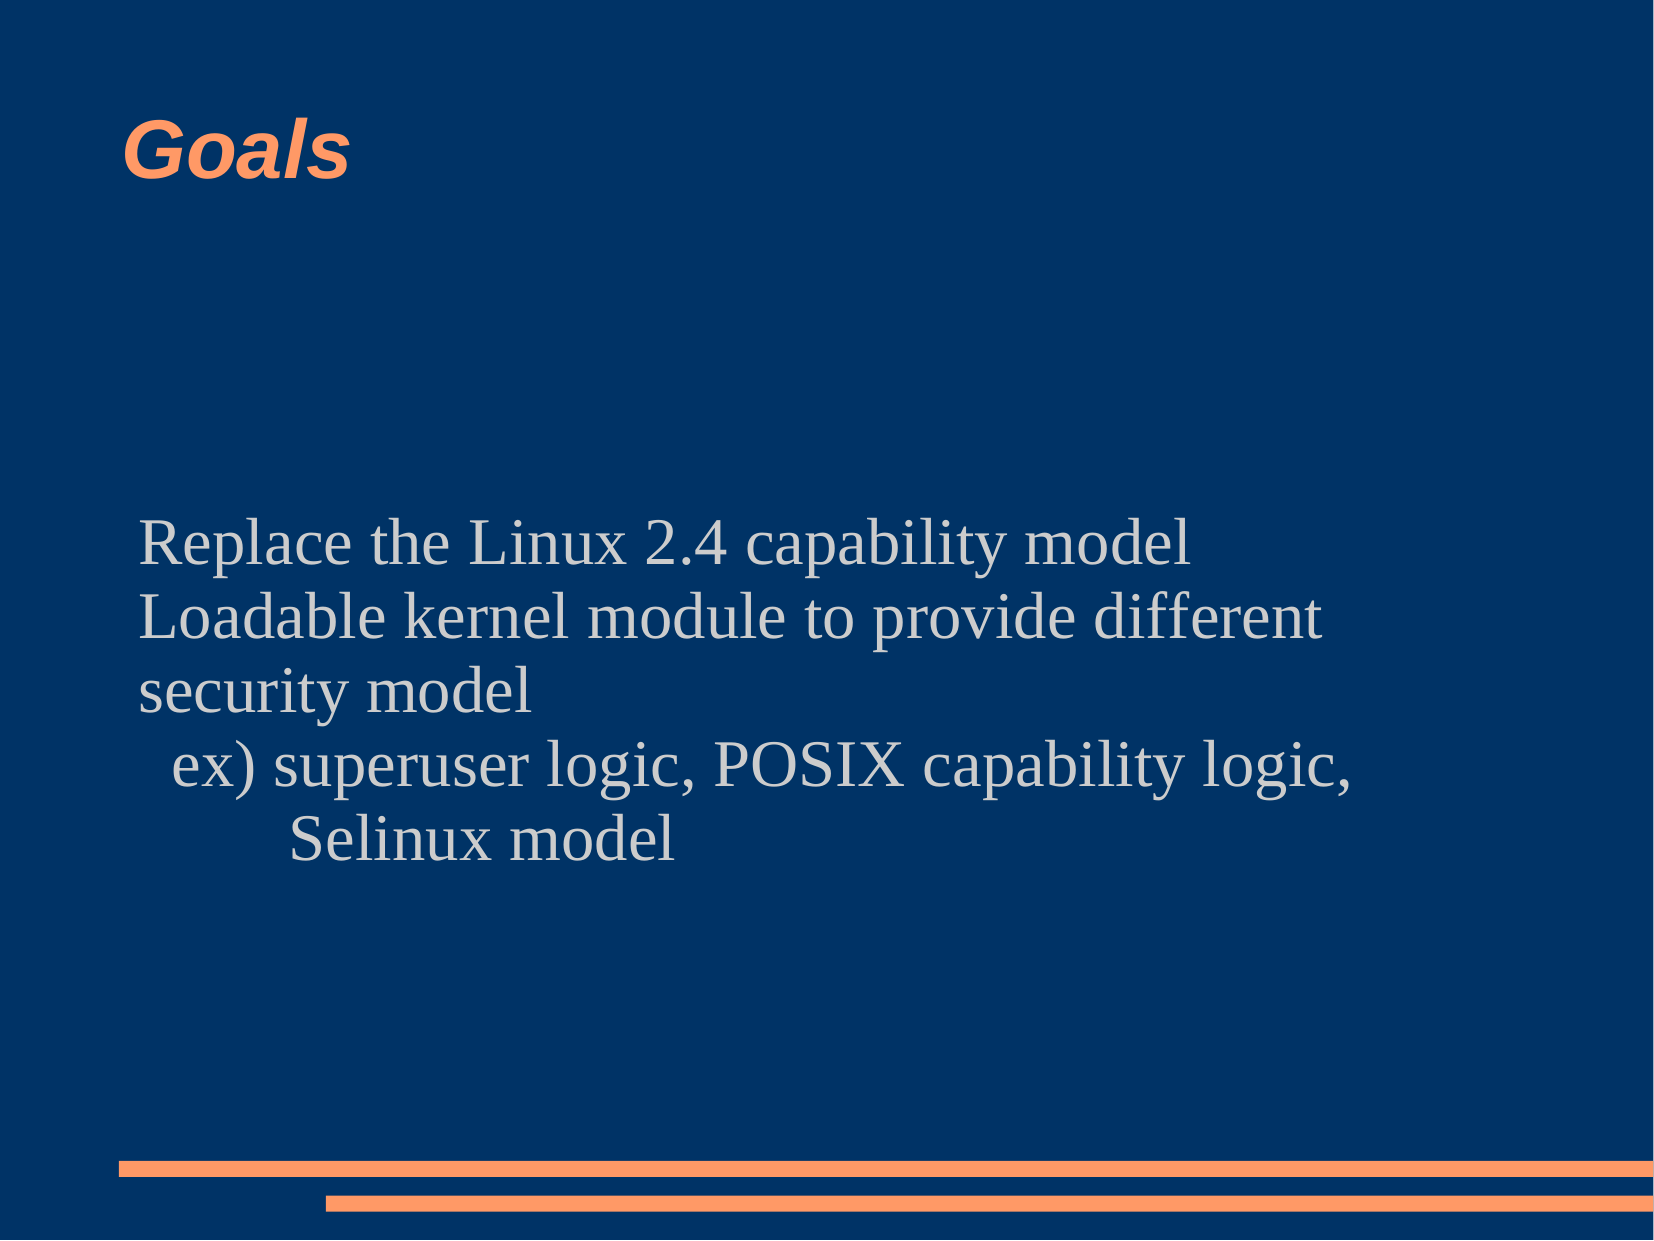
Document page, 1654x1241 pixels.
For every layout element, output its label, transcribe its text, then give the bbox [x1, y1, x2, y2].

subtitle Replace the Linux 2.4 capability model Loadable kernel module to provide different security model ex) superuser logic, POSIX capability logic, Selinux model [121, 322, 1561, 1133]
title Goals [121, 46, 1534, 254]
